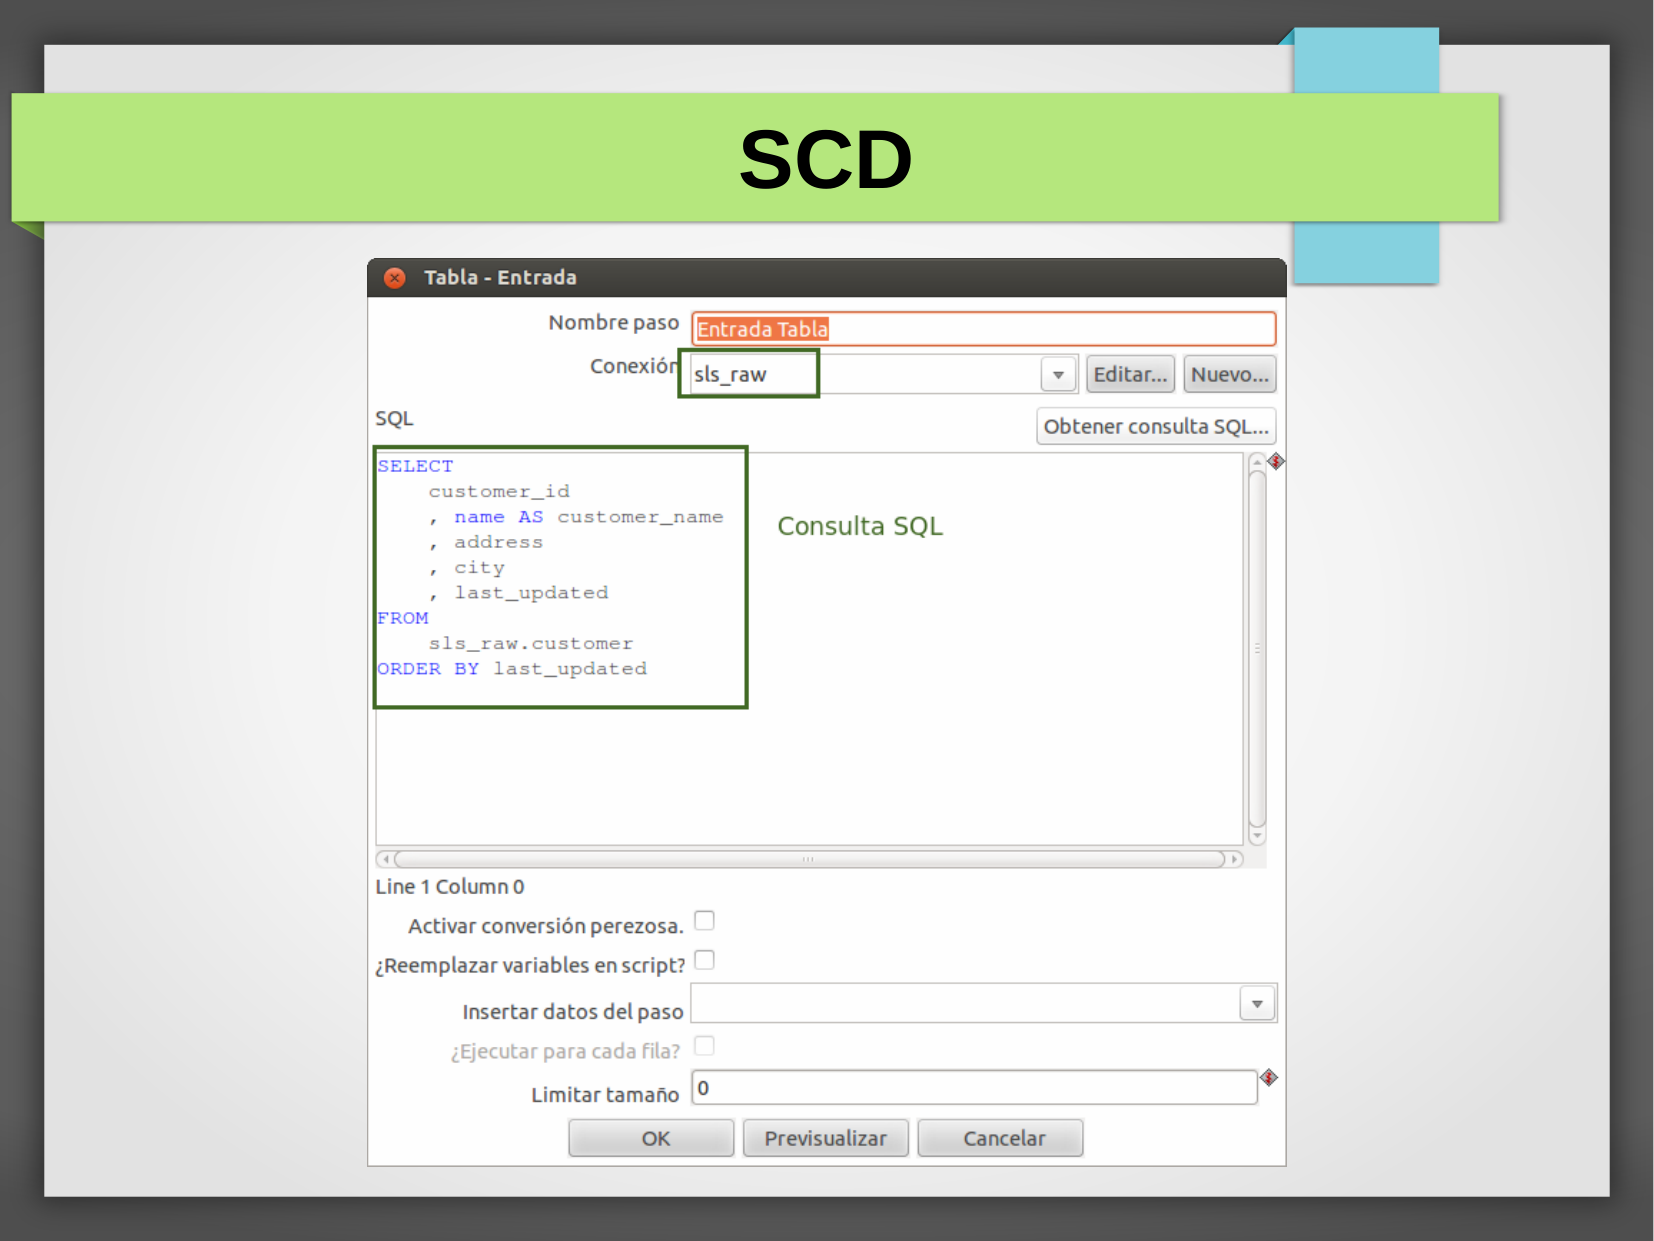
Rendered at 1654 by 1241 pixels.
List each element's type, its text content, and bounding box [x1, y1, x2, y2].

picture [0, 0, 1654, 1241]
title SCD [70, 106, 1583, 213]
